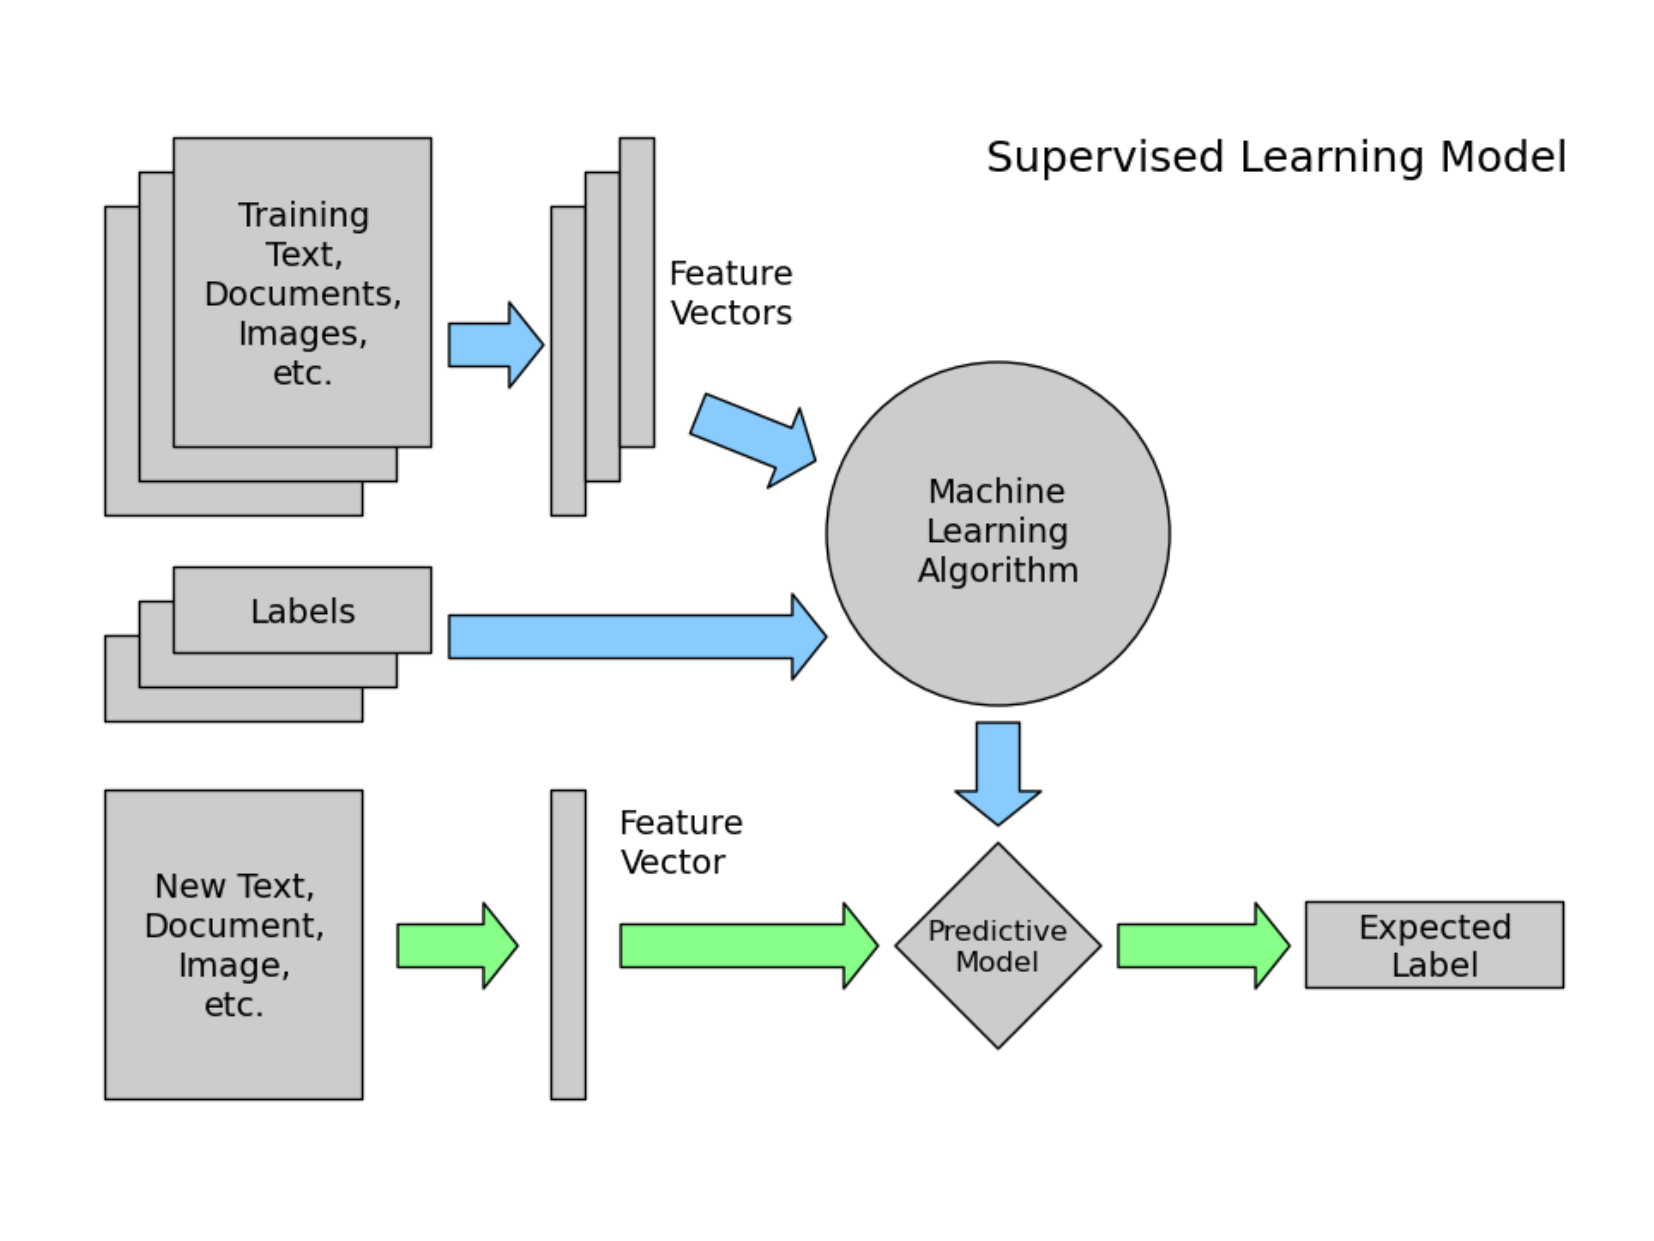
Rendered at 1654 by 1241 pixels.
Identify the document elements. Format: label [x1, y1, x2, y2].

picture [55, 105, 1599, 1135]
